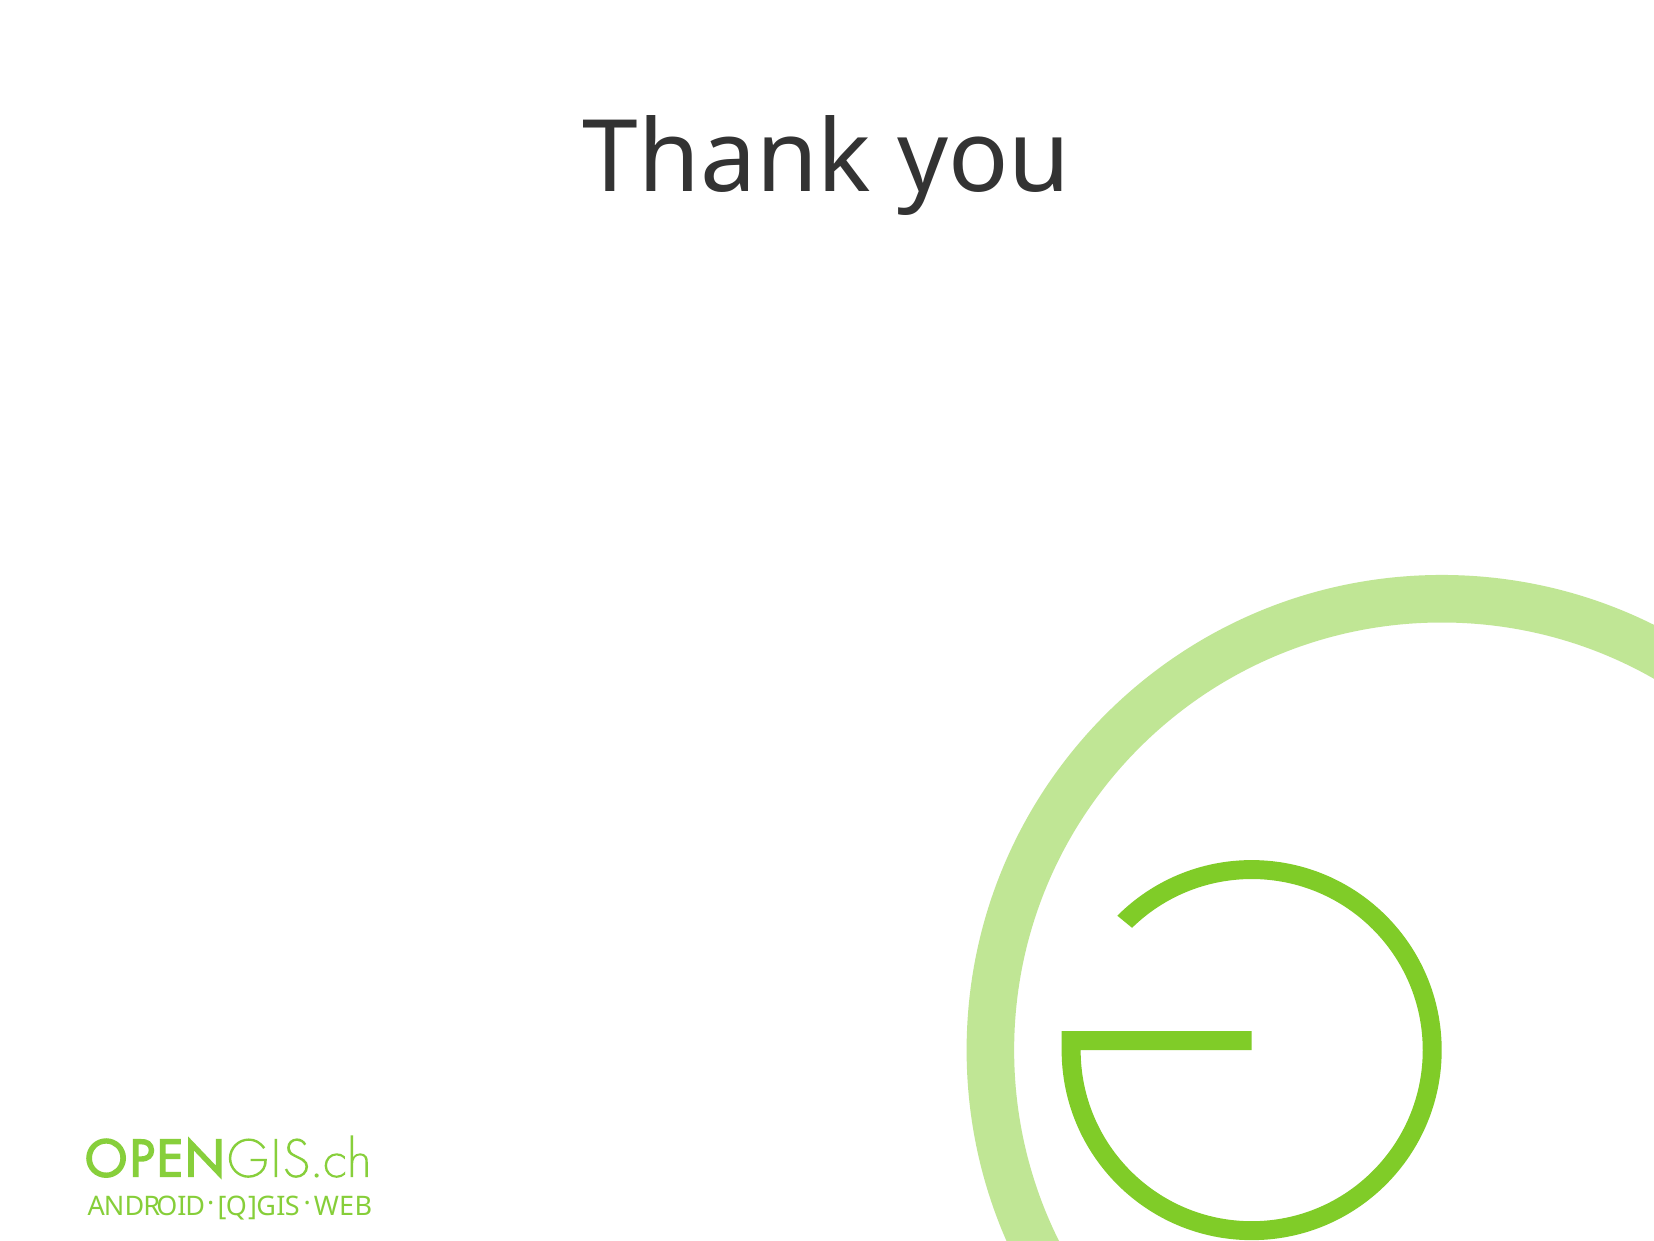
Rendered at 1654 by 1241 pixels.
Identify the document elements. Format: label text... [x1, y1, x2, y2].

title Thank you [82, 49, 1571, 257]
